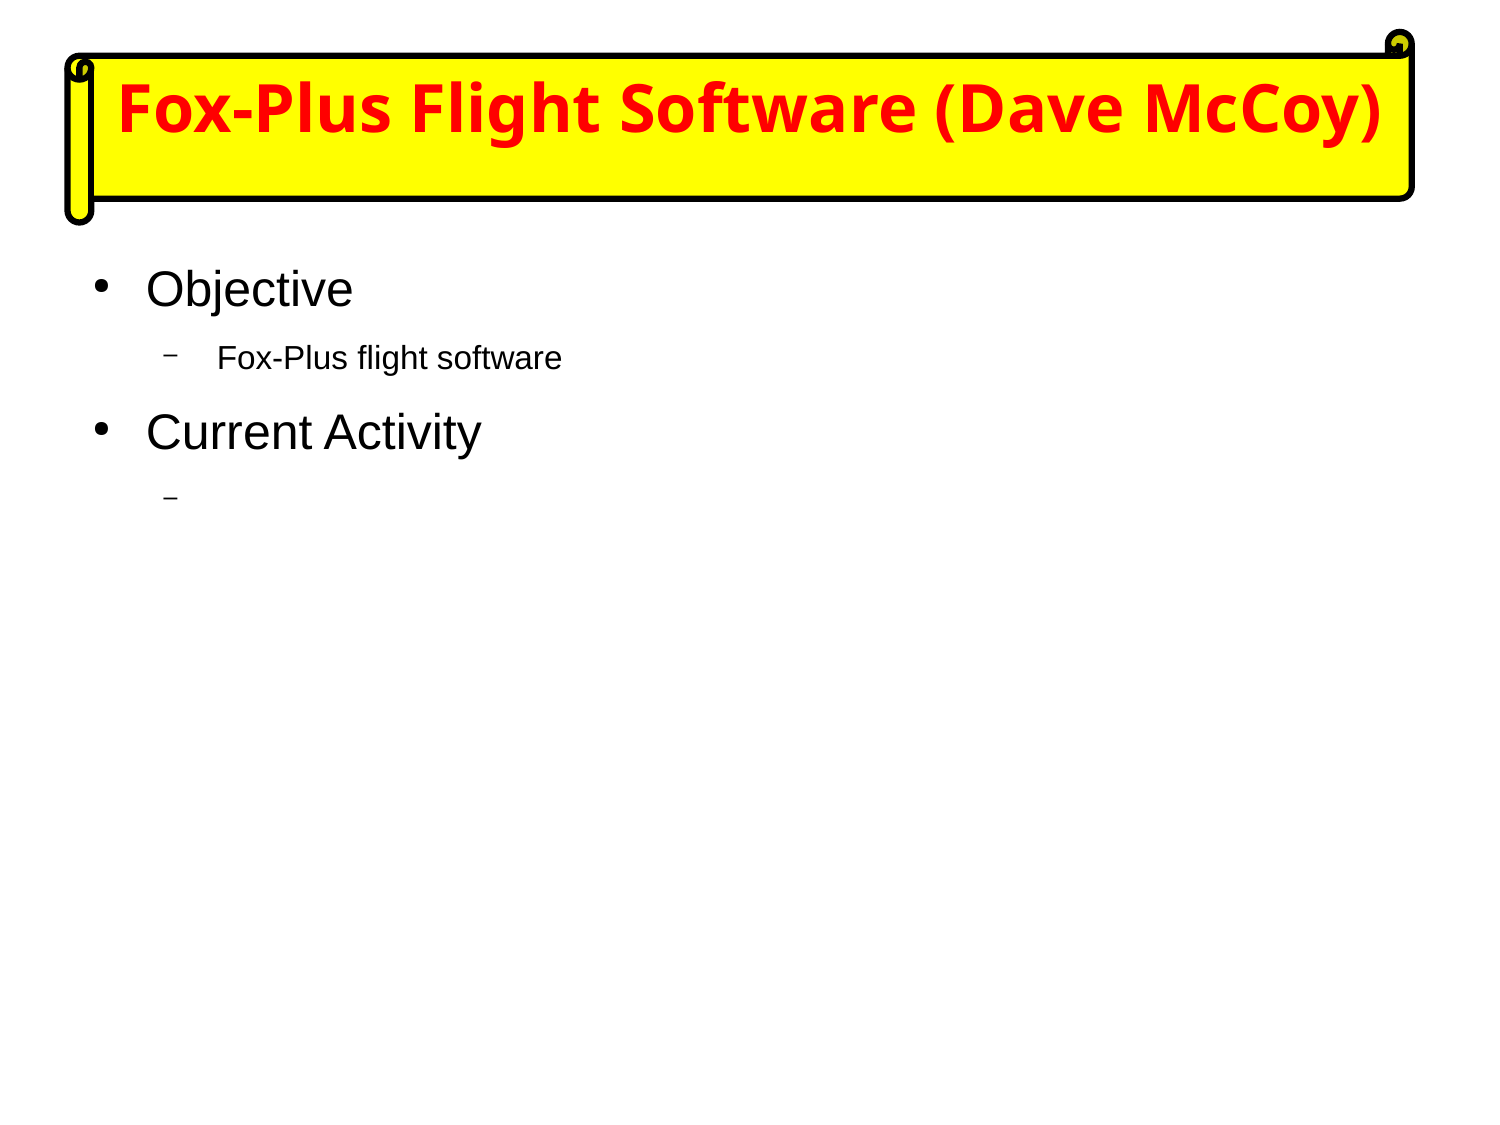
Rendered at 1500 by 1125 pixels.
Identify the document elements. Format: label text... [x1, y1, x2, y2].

text_box [67, 154, 1412, 223]
text_box Fox-Plus Flight Software (Dave McCoy) [0, 58, 1500, 154]
text_box [72, 31, 1412, 58]
list Objective Fox-Plus flight software Current Activity [75, 263, 1426, 916]
